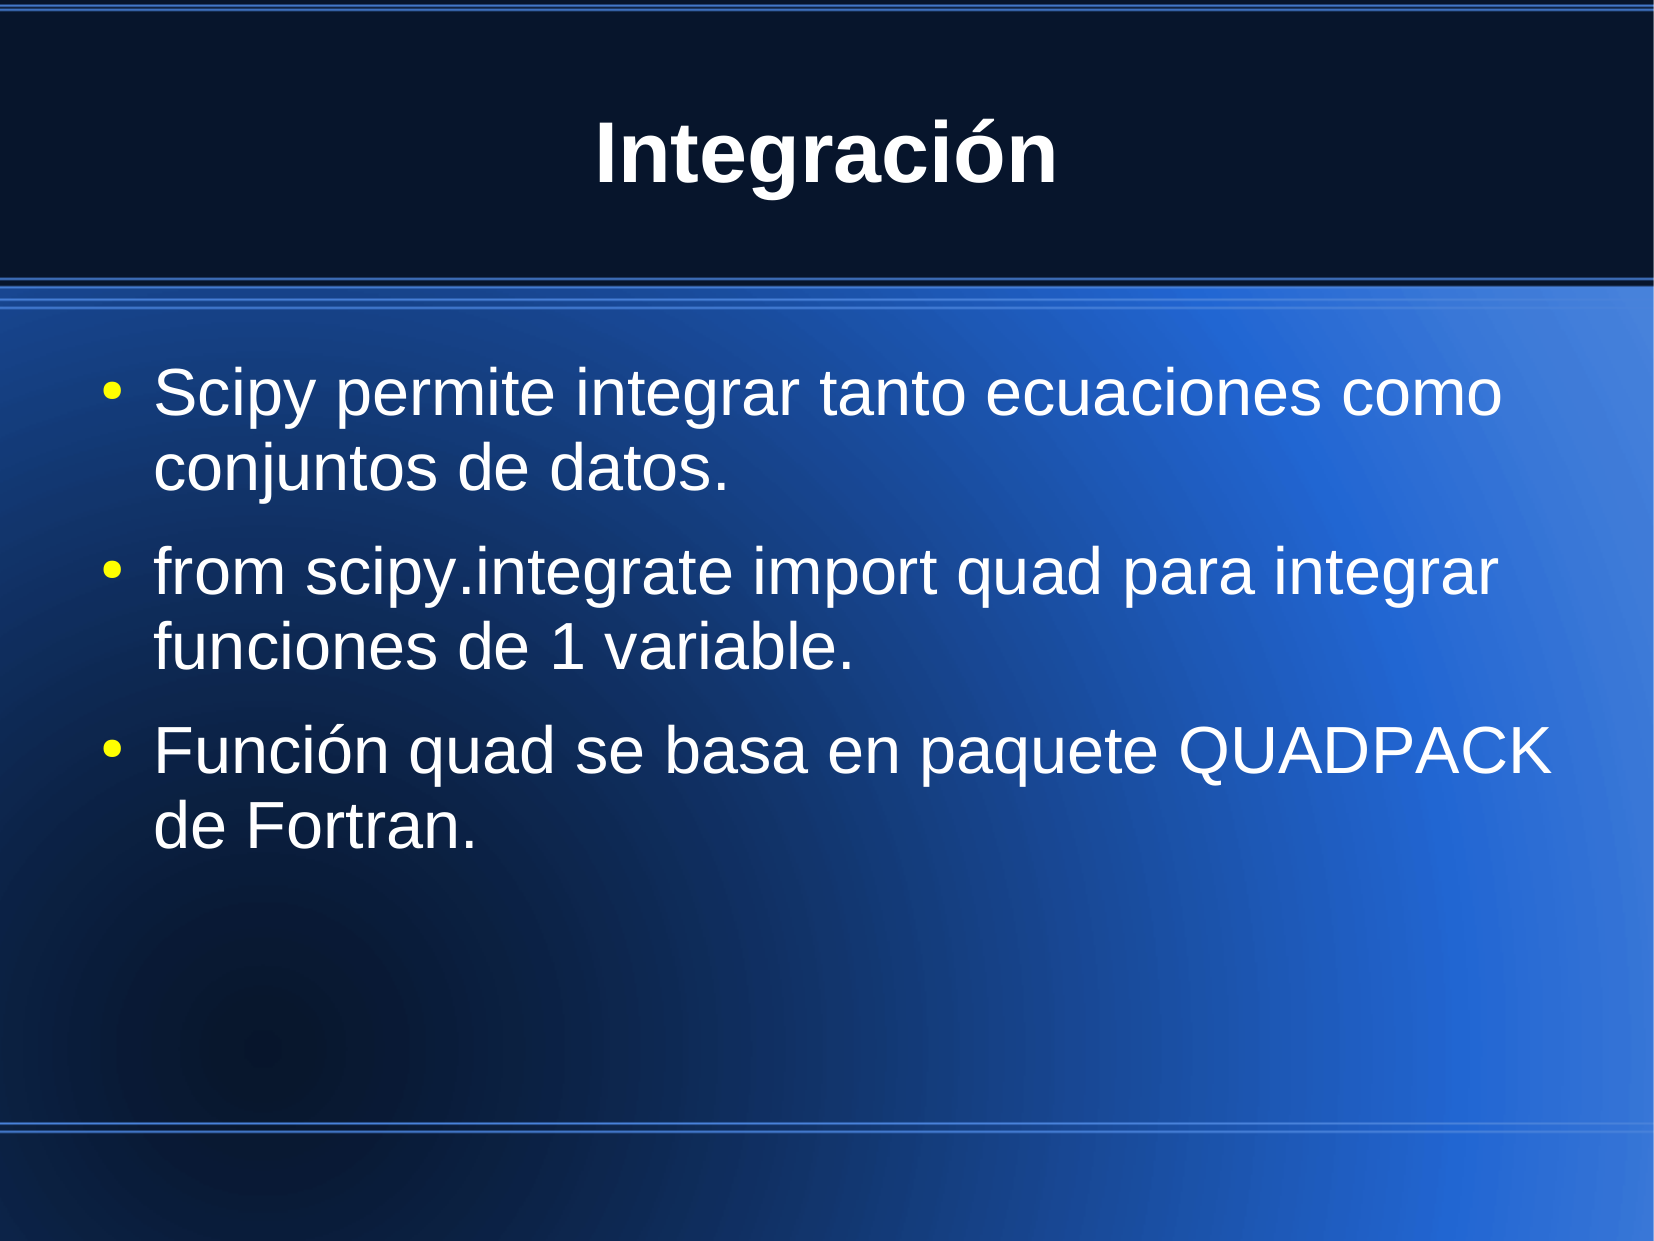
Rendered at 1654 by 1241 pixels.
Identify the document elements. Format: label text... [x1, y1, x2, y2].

picture [0, 0, 1654, 1241]
title Integración [82, 49, 1571, 257]
list Scipy permite integrar tanto ecuaciones como conjuntos de datos. from scipy.integrate import quad para integrar funciones de 1 variable. Función quad se basa en paquete QUADPACK de Fortran. [82, 355, 1571, 1075]
